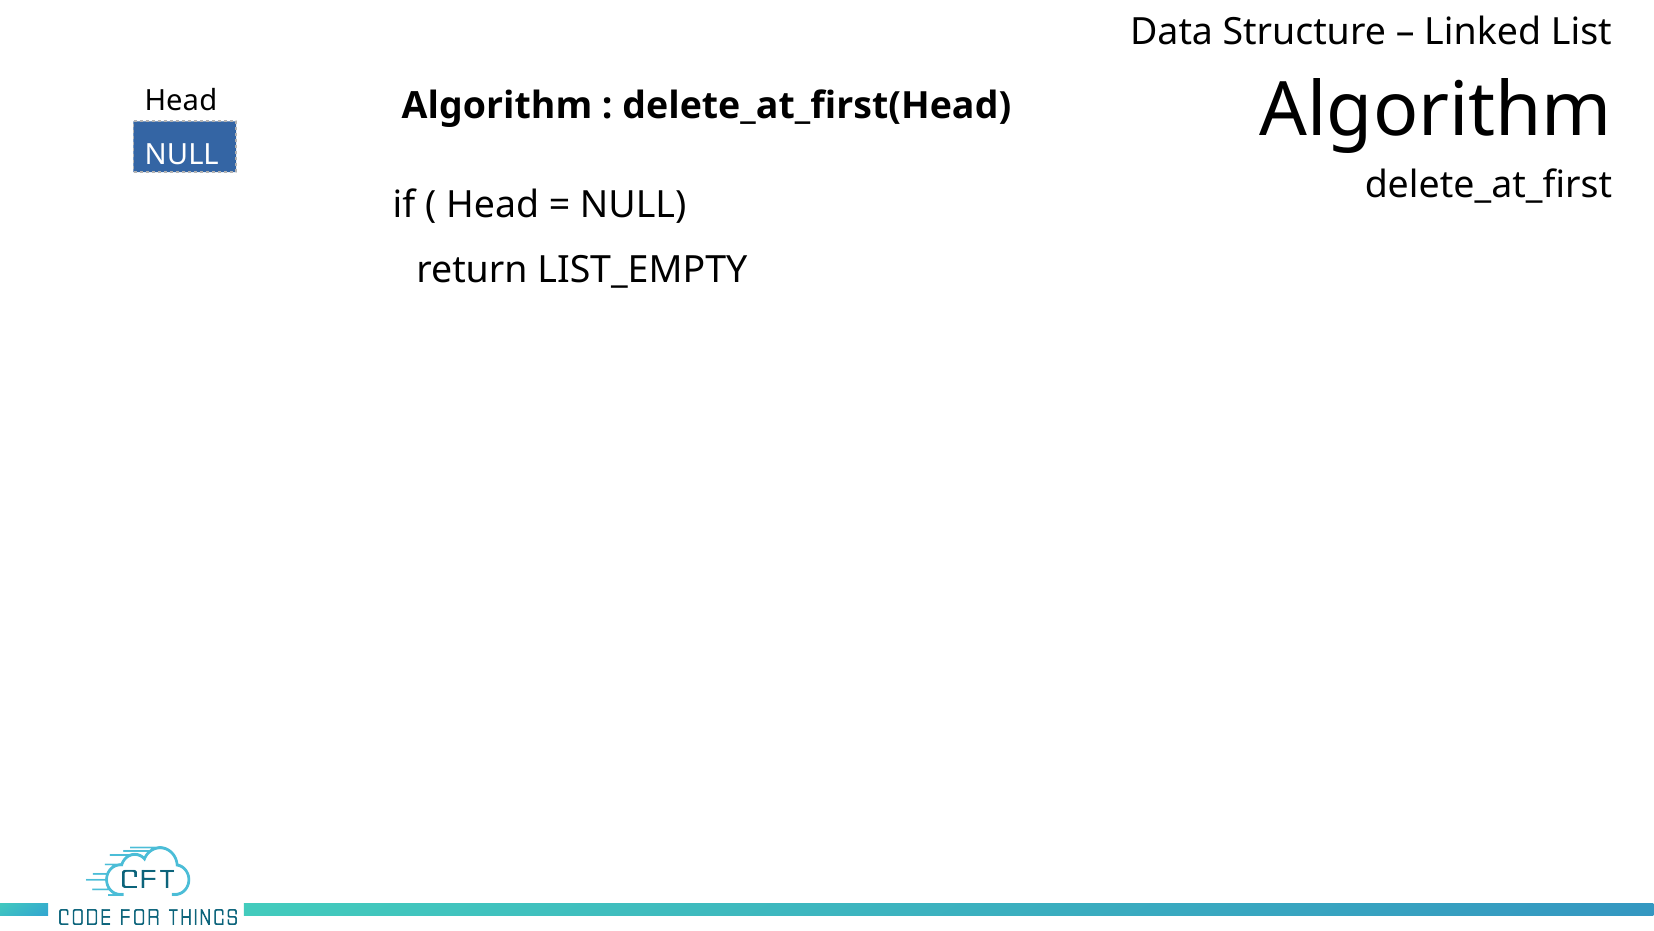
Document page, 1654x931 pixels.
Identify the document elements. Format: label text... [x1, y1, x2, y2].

text_box return LIST_EMPTY [401, 235, 804, 302]
title Data Structure – Linked List Algorithm delete_at_first [1093, 0, 1613, 216]
picture [59, 846, 237, 925]
text_box if ( Head = NULL) [377, 170, 815, 273]
text_box NULL [129, 126, 236, 181]
text_box Algorithm : delete_at_first(Head) [386, 70, 1182, 173]
text_box Head [129, 71, 241, 127]
